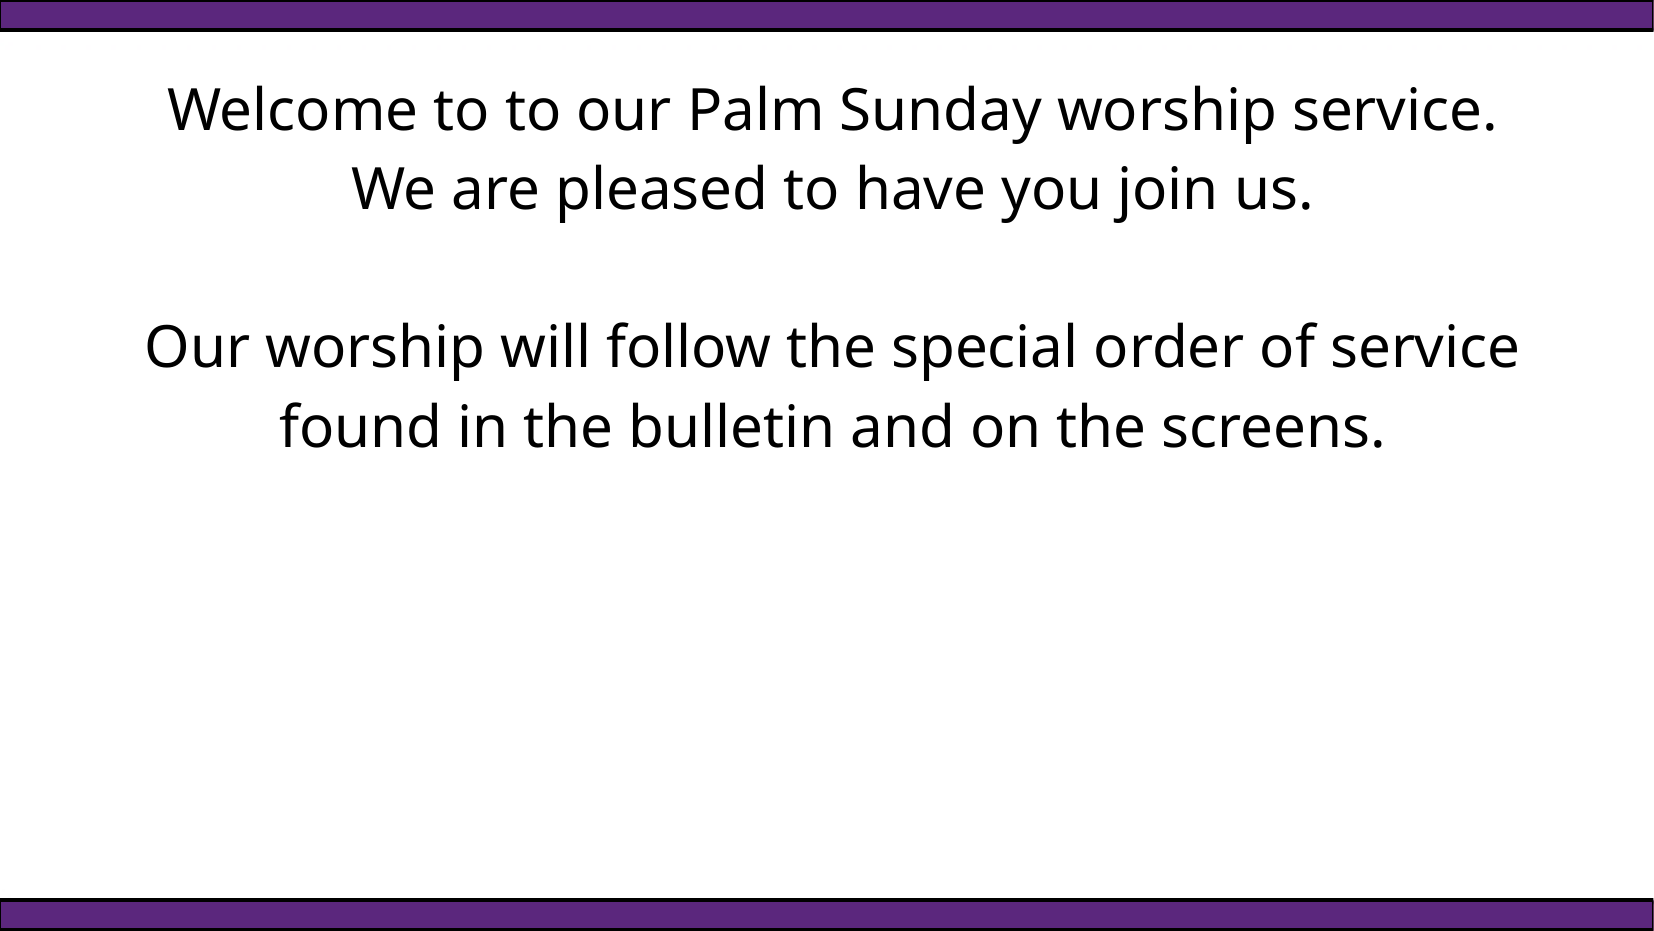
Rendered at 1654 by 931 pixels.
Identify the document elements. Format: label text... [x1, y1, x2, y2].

text_box Welcome to to our Palm Sunday worship service. We are pleased to have you join us. Our worship will follow the special order of service found in the bulletin and on the screens. [75, 60, 1591, 540]
text_box [0, 900, 1654, 931]
text_box [0, 0, 1654, 31]
picture [0, 31, 1654, 900]
